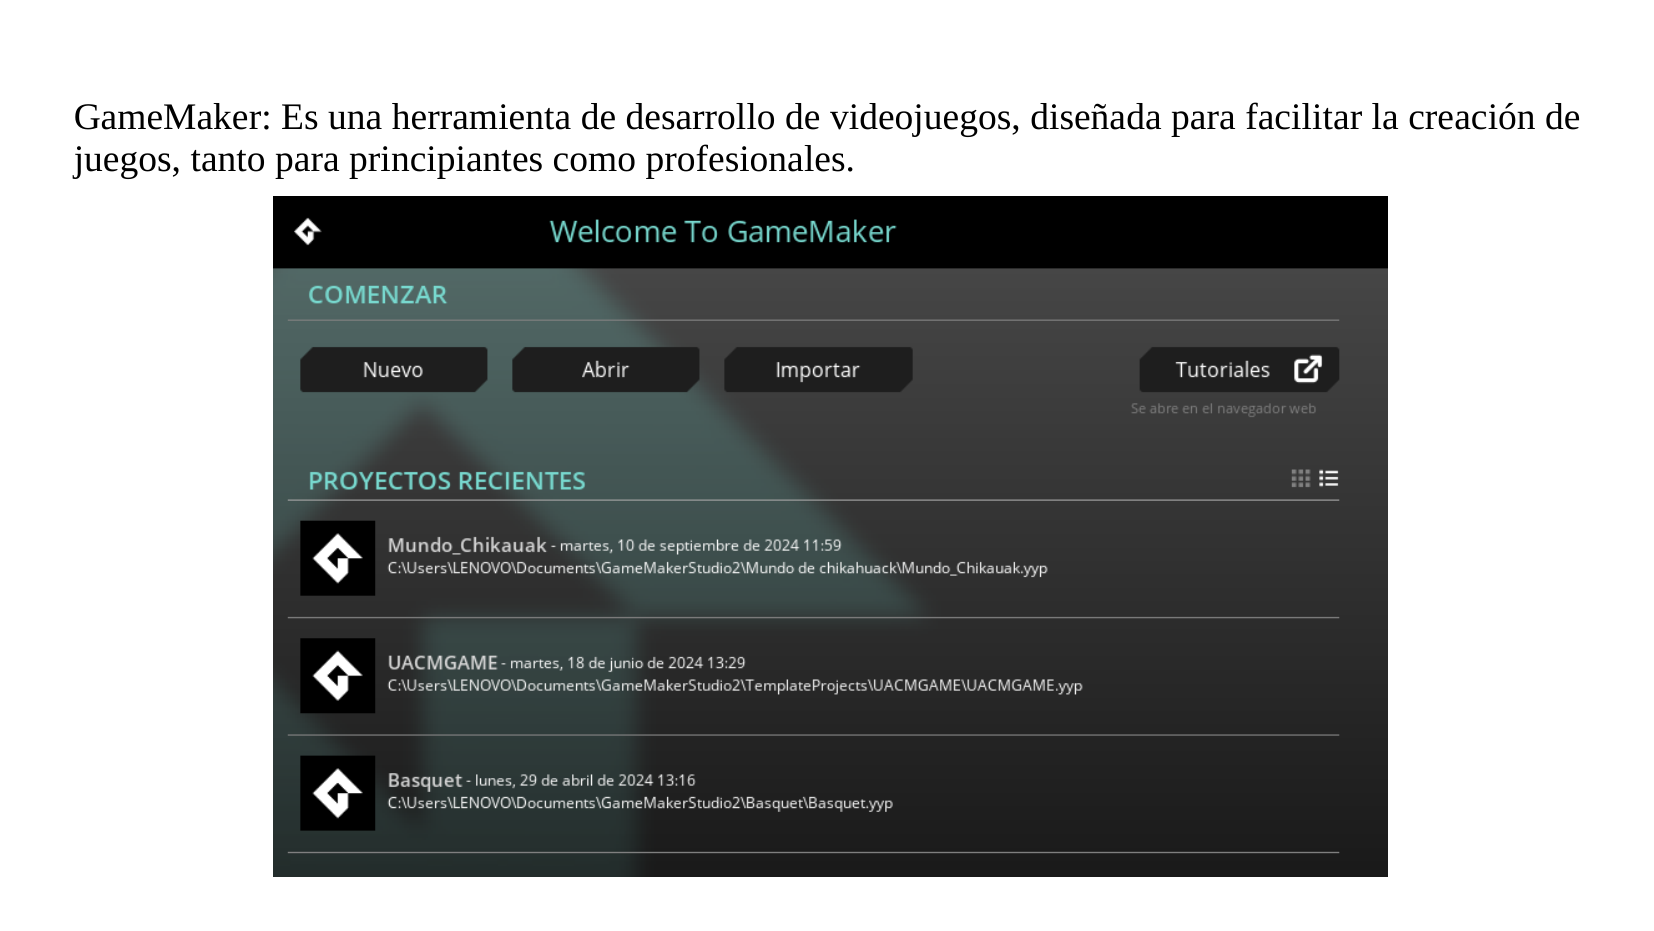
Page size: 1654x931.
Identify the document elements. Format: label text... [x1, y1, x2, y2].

picture [273, 196, 1388, 877]
text_box GameMaker: Es una herramienta de desarrollo de videojuegos, diseñada para facilitar la creación de juegos, tanto para principiantes como profesionales. [59, 88, 1625, 266]
